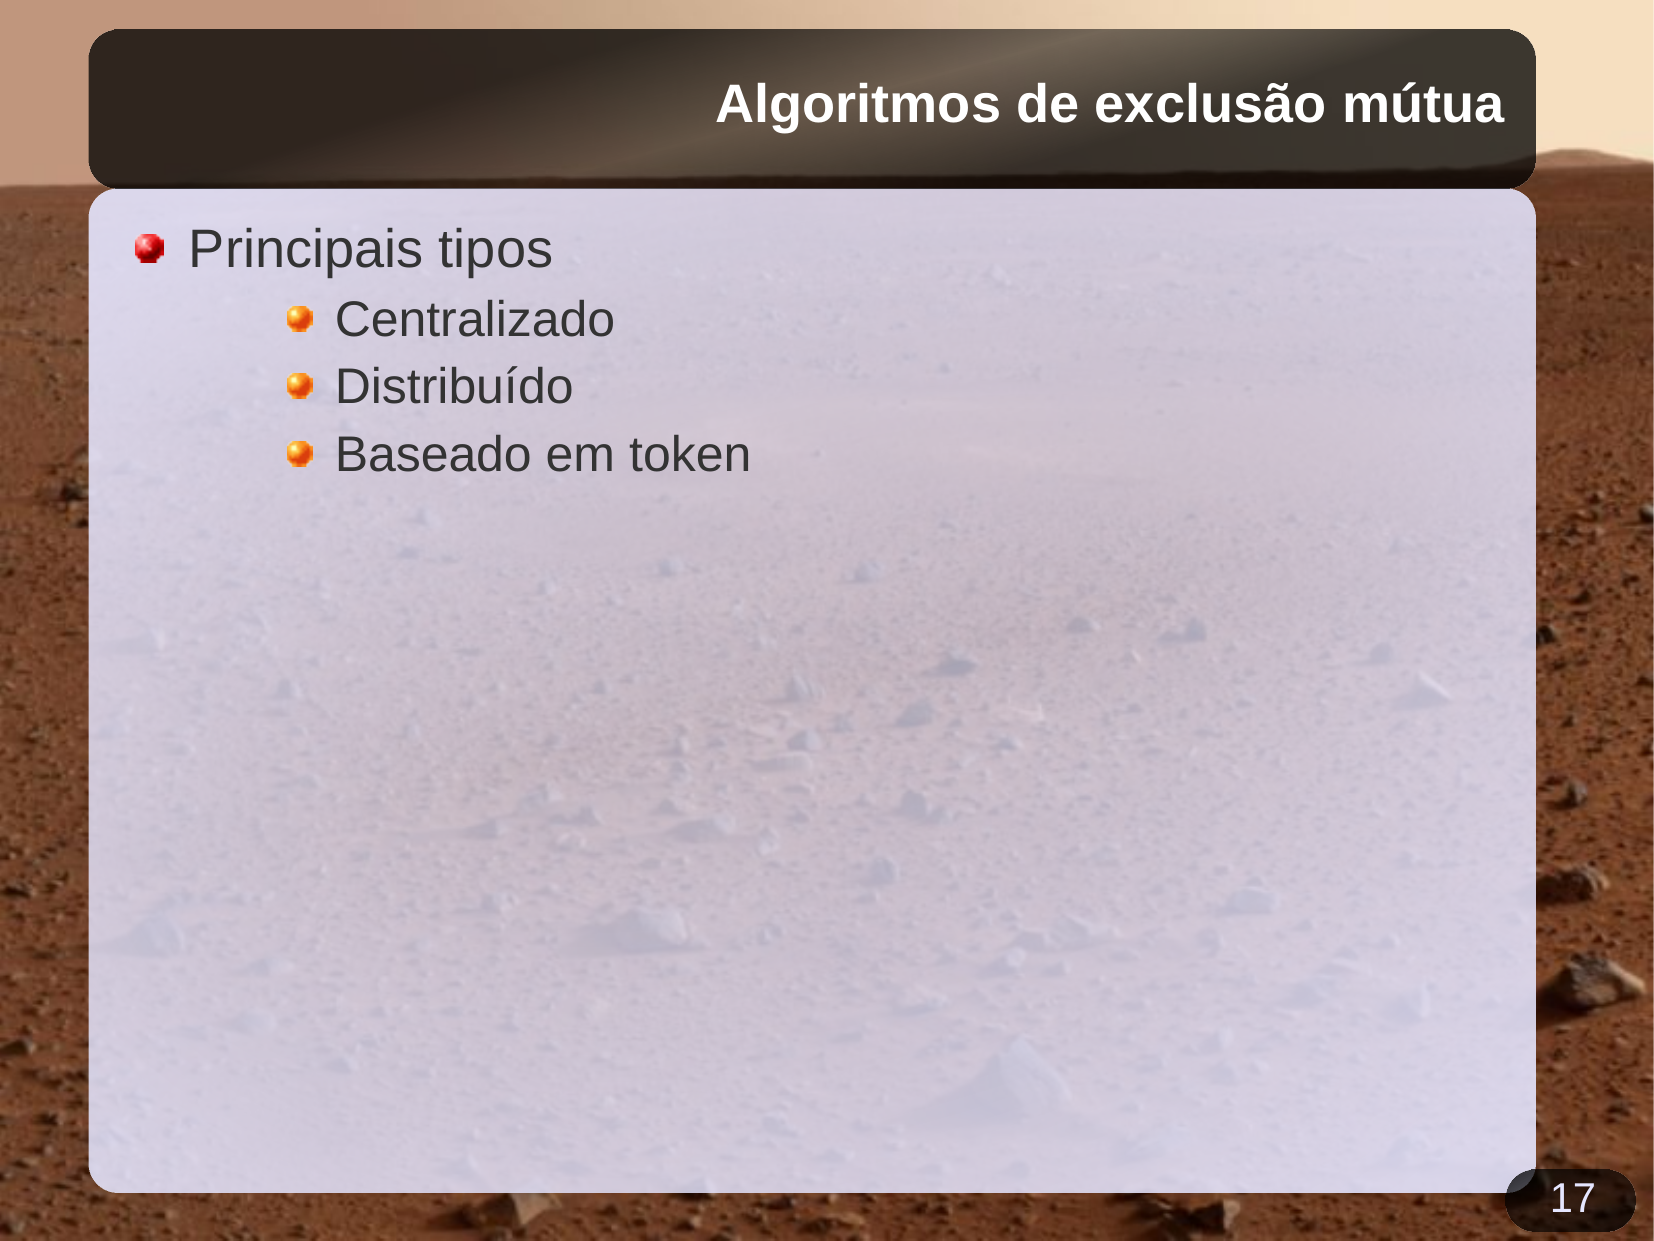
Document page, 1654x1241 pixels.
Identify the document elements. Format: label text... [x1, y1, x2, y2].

list Principais tipos Centralizado Distribuído Baseado em token [118, 218, 1477, 1164]
picture [0, 0, 1654, 1241]
title Algoritmos de exclusão mútua [118, 59, 1506, 148]
